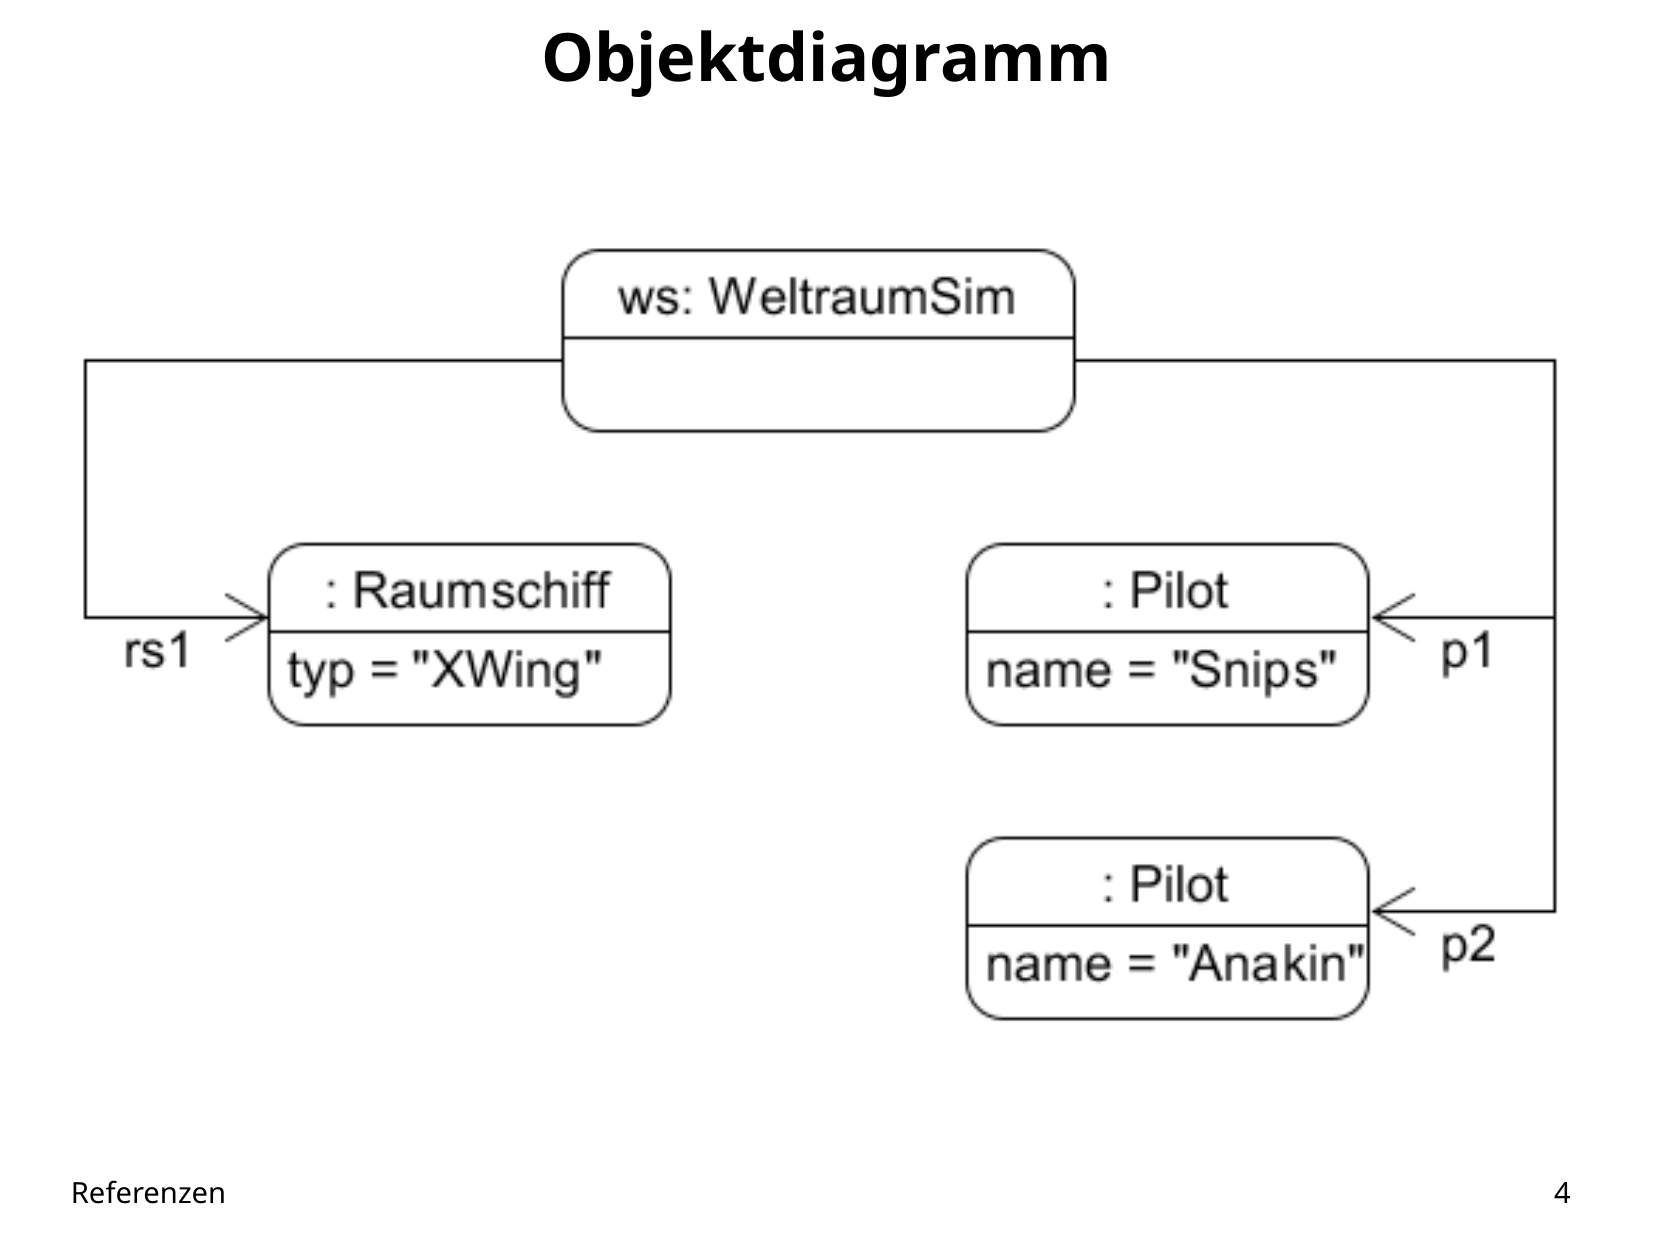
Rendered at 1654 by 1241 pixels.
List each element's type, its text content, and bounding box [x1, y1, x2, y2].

title Objektdiagramm [0, 5, 1654, 107]
picture [82, 247, 1560, 1025]
